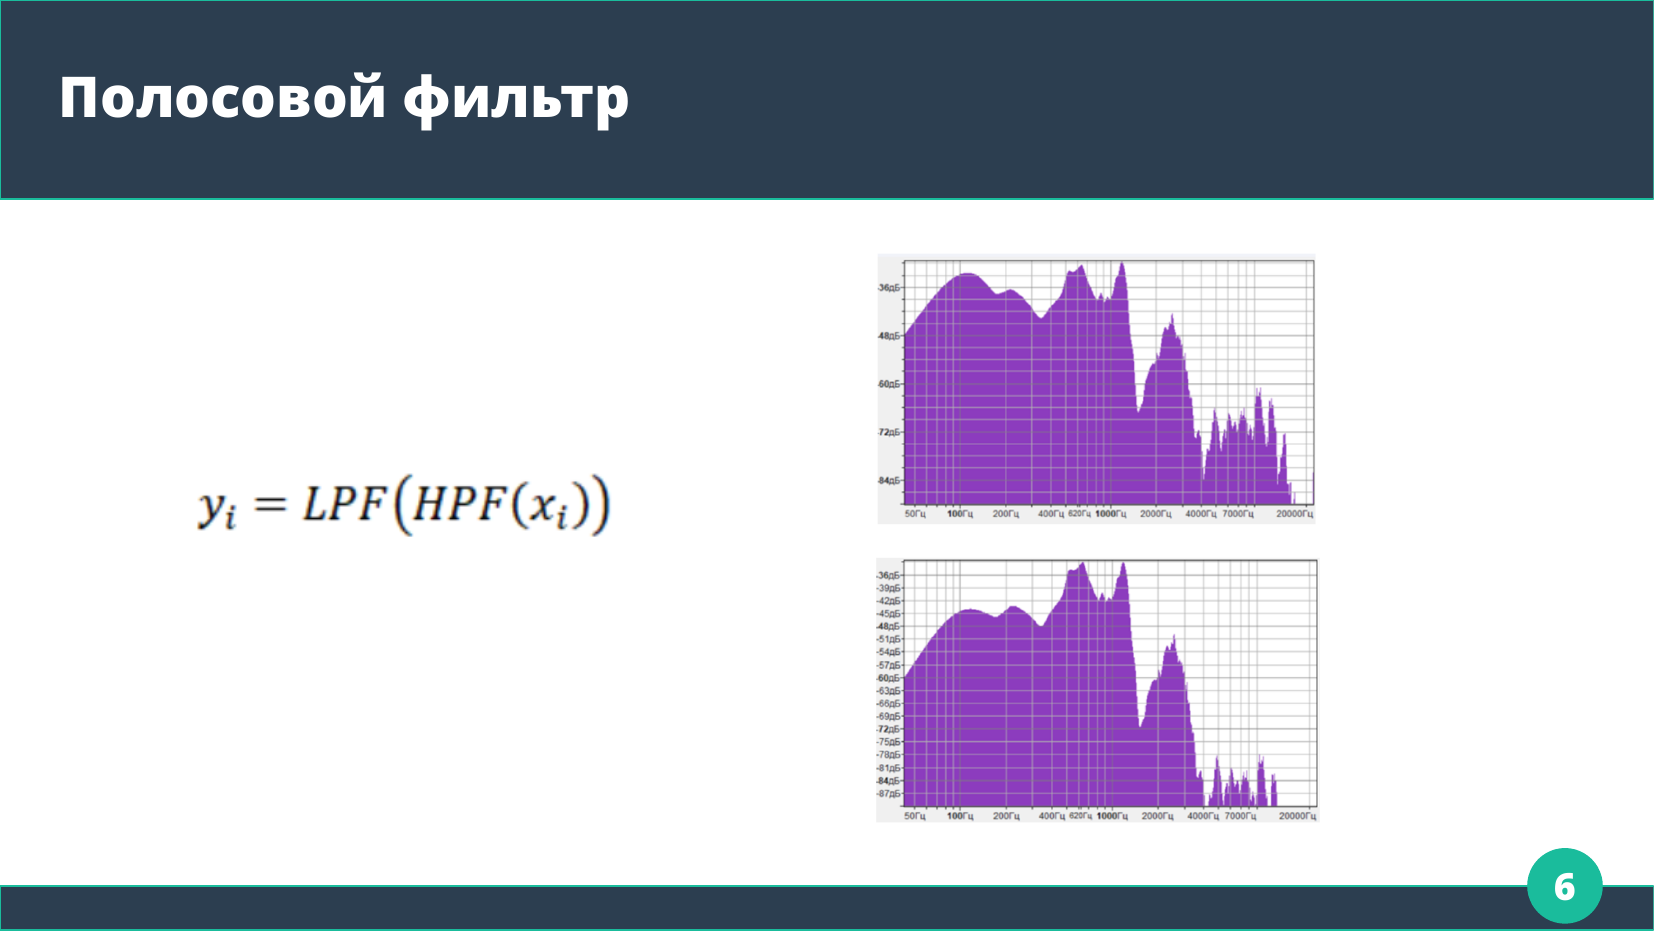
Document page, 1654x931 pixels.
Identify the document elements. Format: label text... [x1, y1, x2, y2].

picture [190, 455, 627, 560]
picture [870, 250, 1324, 526]
picture [870, 553, 1321, 827]
list [59, 243, 1595, 864]
title Полосовой фильтр [59, 37, 1595, 156]
